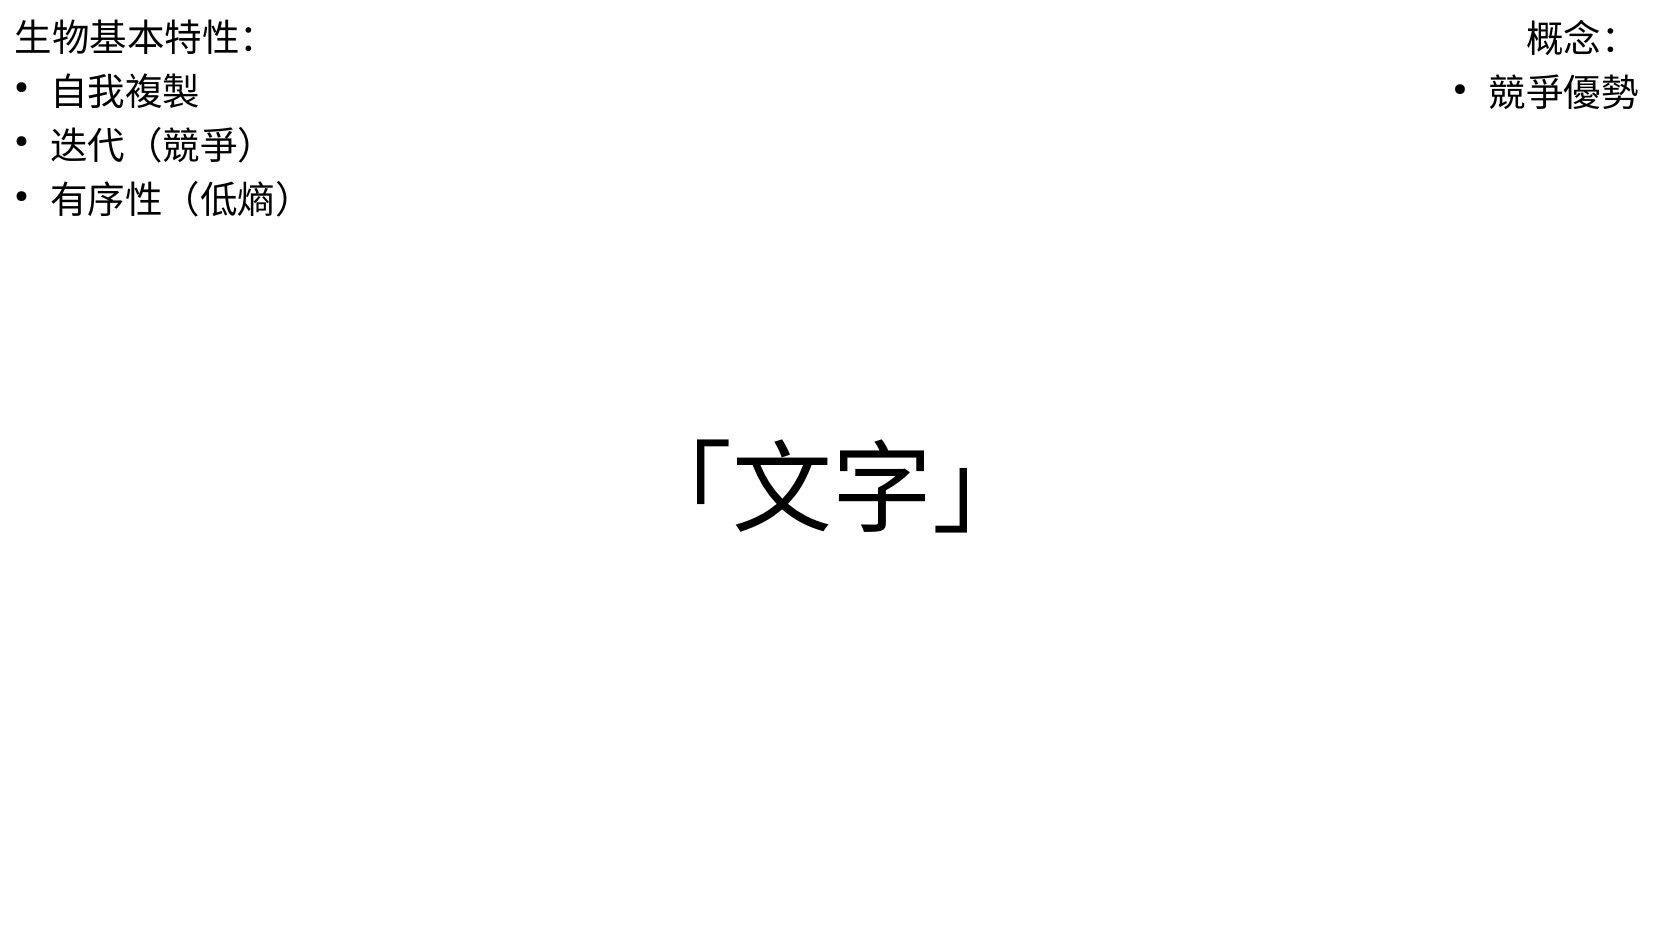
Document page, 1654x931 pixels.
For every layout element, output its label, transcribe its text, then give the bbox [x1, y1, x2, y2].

text_box 生物基本特性： 自我複製 迭代（競爭） 有序性（低熵） [0, 0, 391, 213]
text_box 概念： 競爭優勢 [1263, 1, 1654, 166]
text_box 「文字」 [390, 401, 1276, 571]
